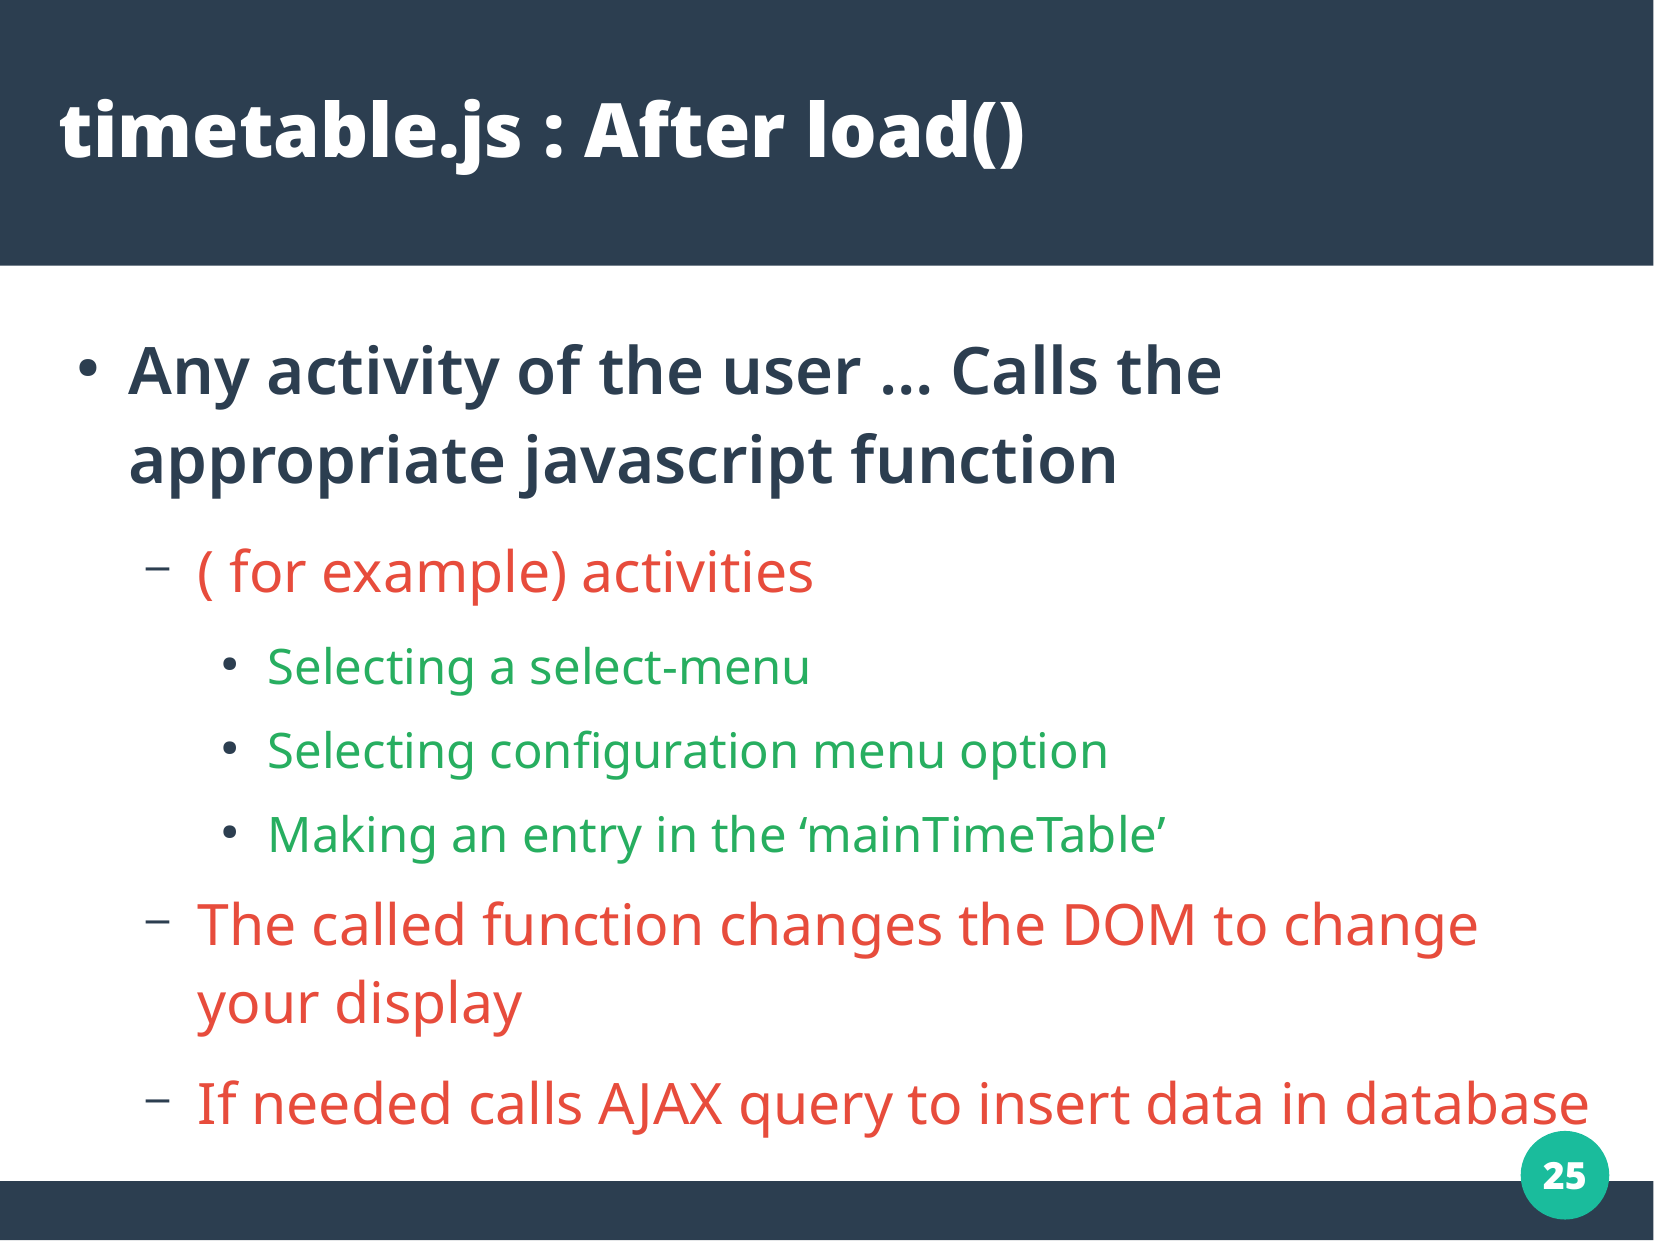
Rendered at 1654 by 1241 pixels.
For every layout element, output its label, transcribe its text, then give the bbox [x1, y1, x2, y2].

title timetable.js : After load() [59, 49, 1595, 207]
list Any activity of the user … Calls the appropriate javascript function ( for example) activities Selecting a select-menu Selecting configuration menu option Making an entry in the ‘mainTimeTable’ The called function changes the DOM to change your display If needed calls AJAX query to insert data in database [59, 324, 1595, 1152]
